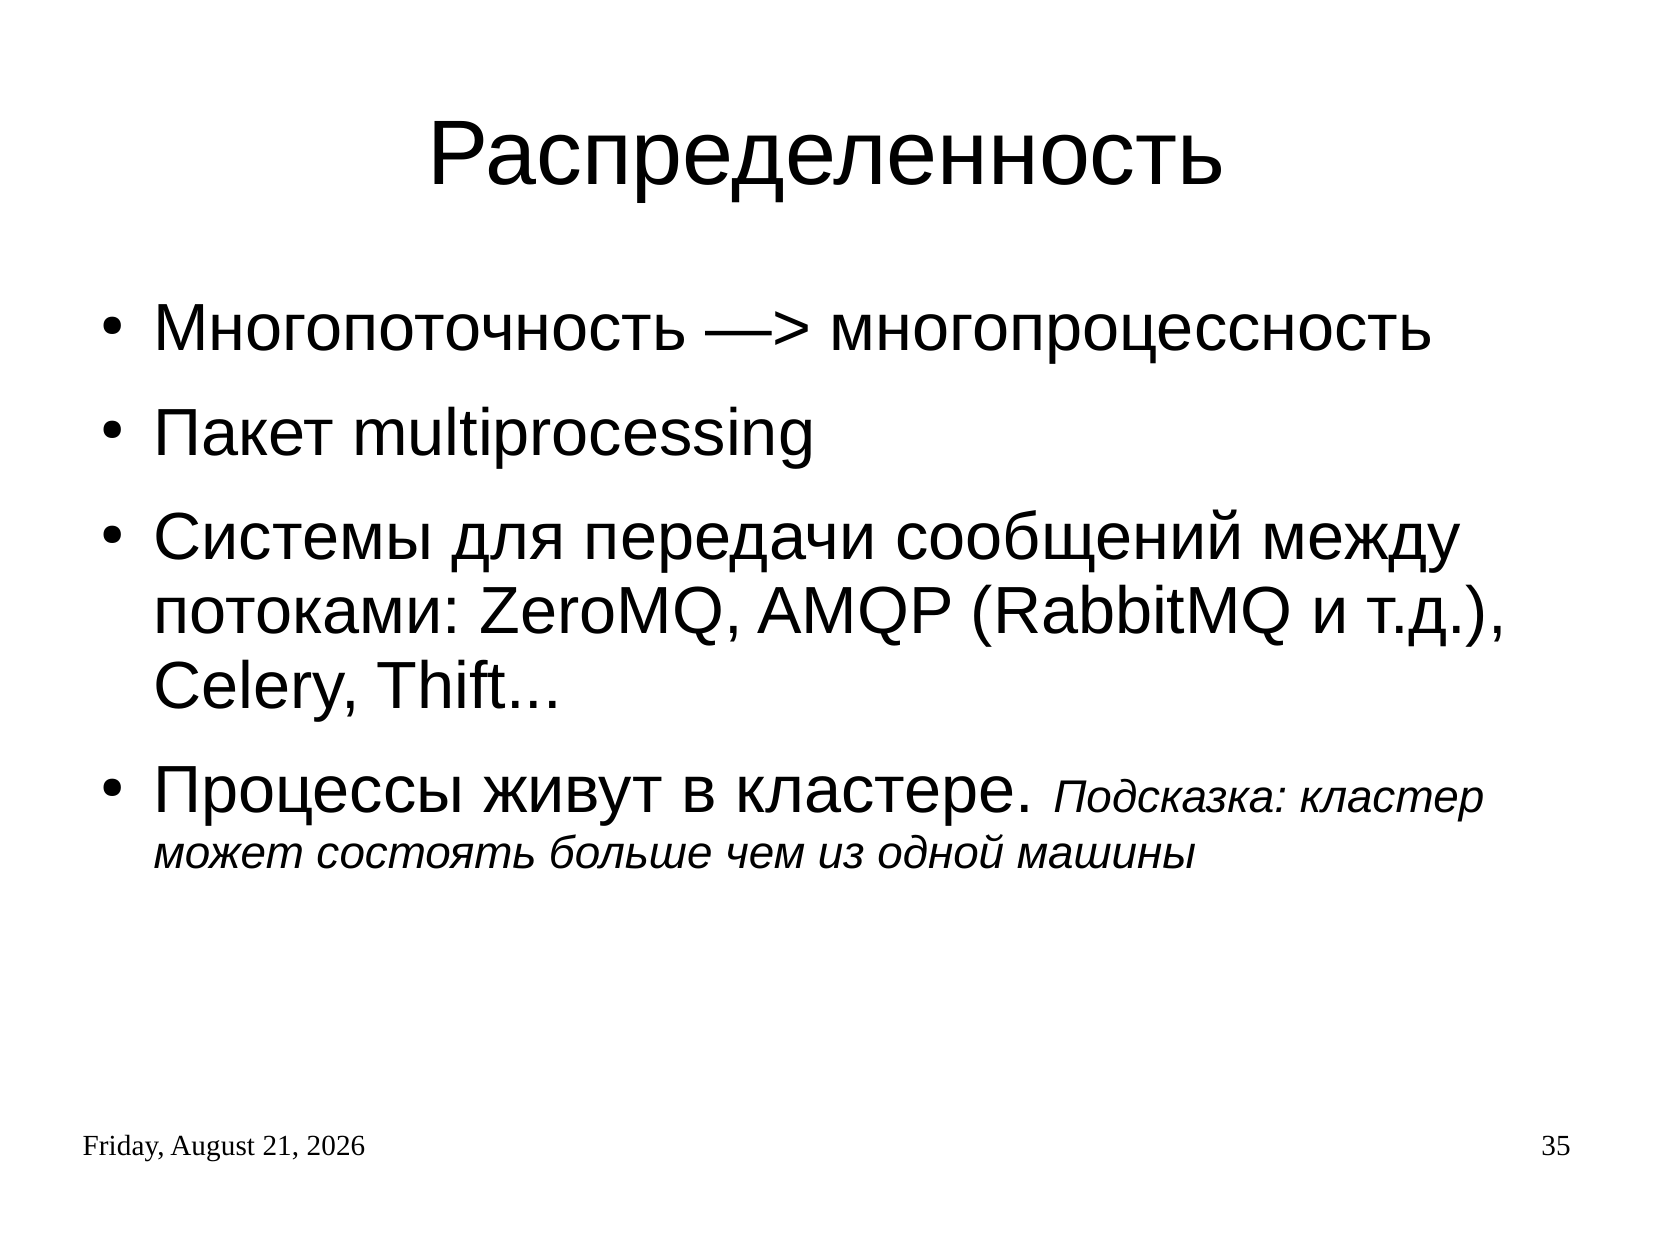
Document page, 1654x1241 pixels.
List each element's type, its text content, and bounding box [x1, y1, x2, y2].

list Многопоточность —> многопроцессность Пакет multiprocessing Системы для передачи сообщений между потоками: ZeroMQ, AMQP (RabbitMQ и т.д.), Celery, Thift... Процессы живут в кластере. Подсказка: кластер может состоять больше чем из одной машины [82, 290, 1571, 1109]
title Распределенность [82, 49, 1571, 257]
